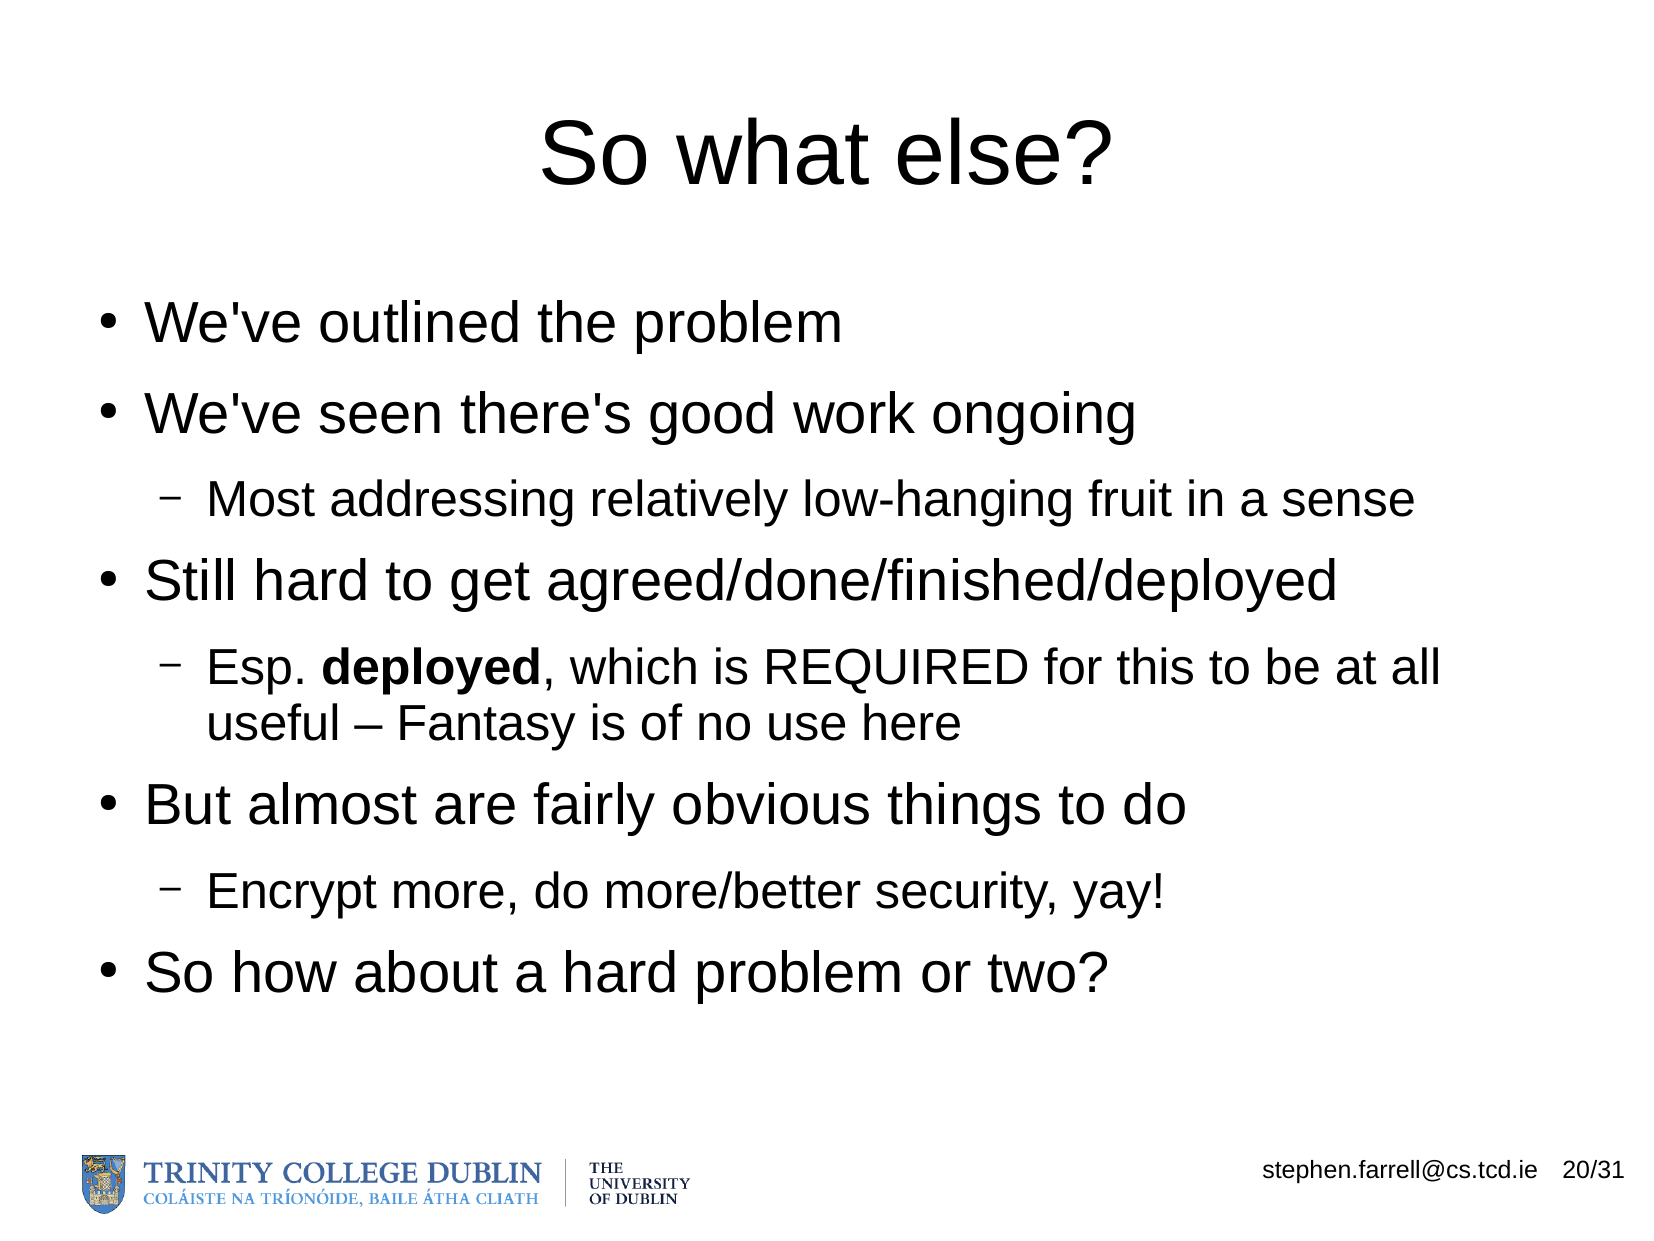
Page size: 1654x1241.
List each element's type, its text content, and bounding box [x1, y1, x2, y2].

list We've outlined the problem We've seen there's good work ongoing Most addressing relatively low-hanging fruit in a sense Still hard to get agreed/done/finished/deployed Esp. deployed, which is REQUIRED for this to be at all useful – Fantasy is of no use here But almost are fairly obvious things to do Encrypt more, do more/better security, yay! So how about a hard problem or two? [82, 290, 1571, 1010]
picture [82, 1155, 694, 1214]
title So what else? [82, 49, 1571, 257]
